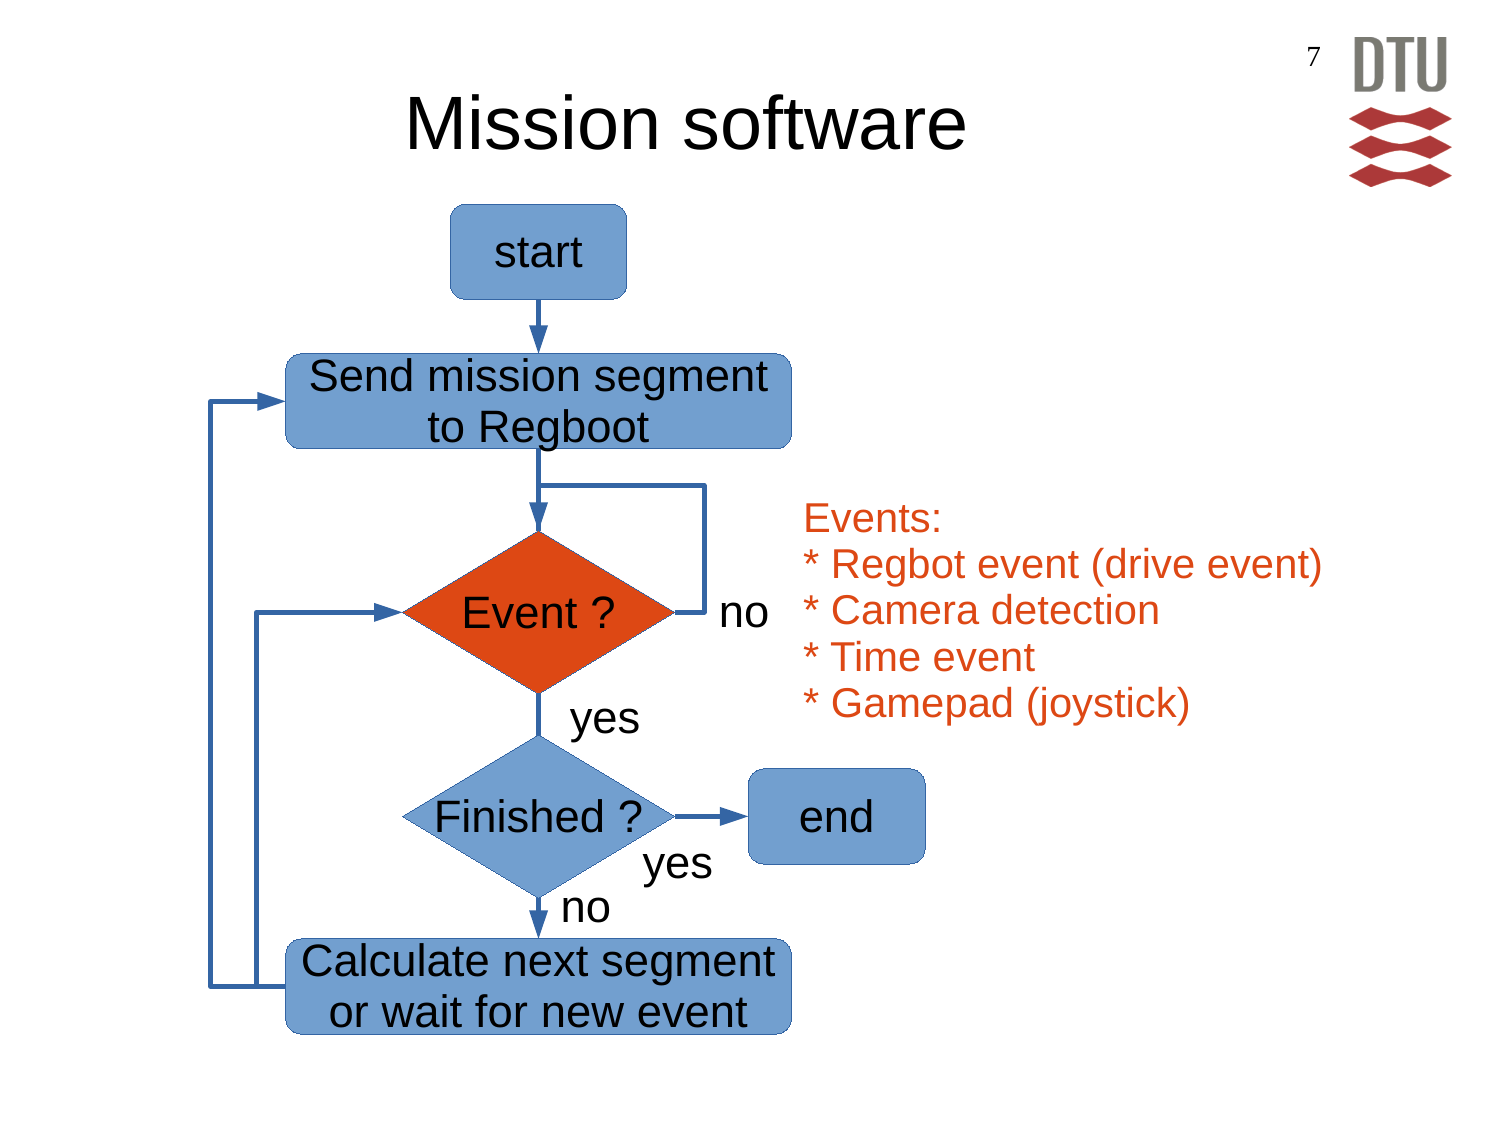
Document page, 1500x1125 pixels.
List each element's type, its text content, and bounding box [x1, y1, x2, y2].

text_box Event ? [402, 531, 675, 694]
text_box Calculate next segment or wait for new event [285, 938, 792, 1035]
text_box yes [555, 685, 656, 751]
picture [1349, 37, 1452, 187]
title Mission software [54, 29, 1320, 218]
text_box Send mission segment to Regboot [285, 353, 792, 449]
text_box Events: * Regbot event (drive event) * Camera detection * Time event * Gamepad (joystick) [788, 486, 1339, 735]
text_box no [704, 578, 785, 645]
text_box start [450, 204, 627, 300]
text_box Finished ? [402, 734, 675, 899]
text_box yes [627, 830, 729, 896]
text_box end [748, 768, 926, 865]
text_box no [545, 874, 626, 950]
